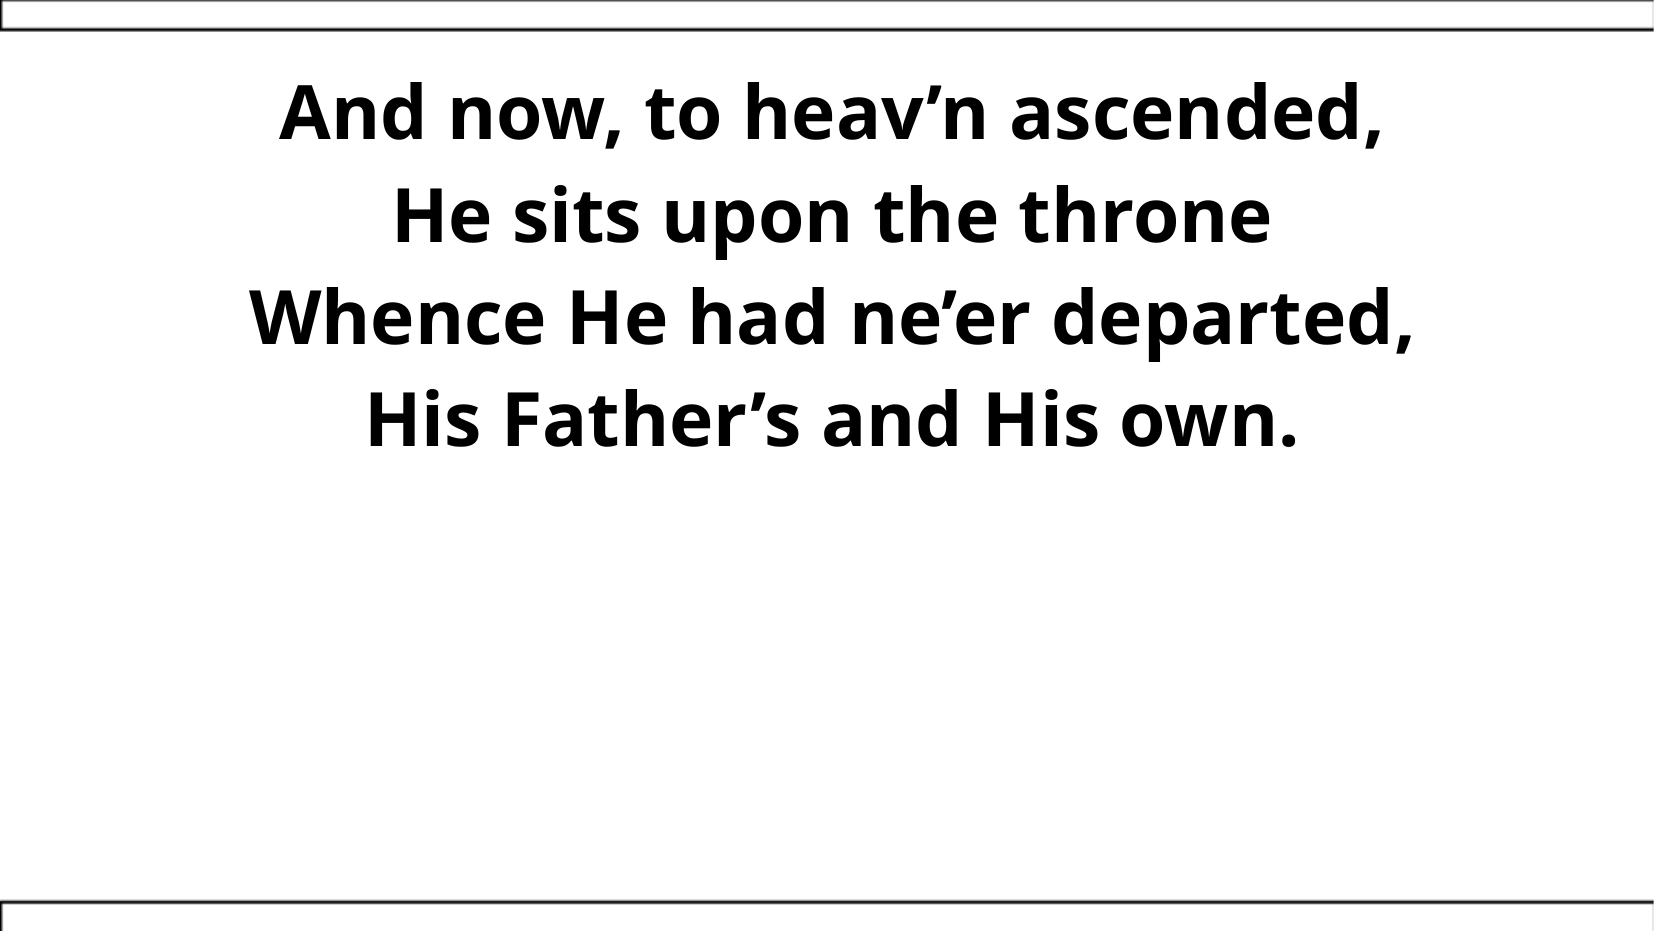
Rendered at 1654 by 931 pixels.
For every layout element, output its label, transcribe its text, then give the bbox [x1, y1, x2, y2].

text_box And now, to heav’n ascended, He sits upon the throne Whence He had ne’er departed, His Father’s and His own. [105, 52, 1561, 467]
picture [0, 0, 1654, 931]
